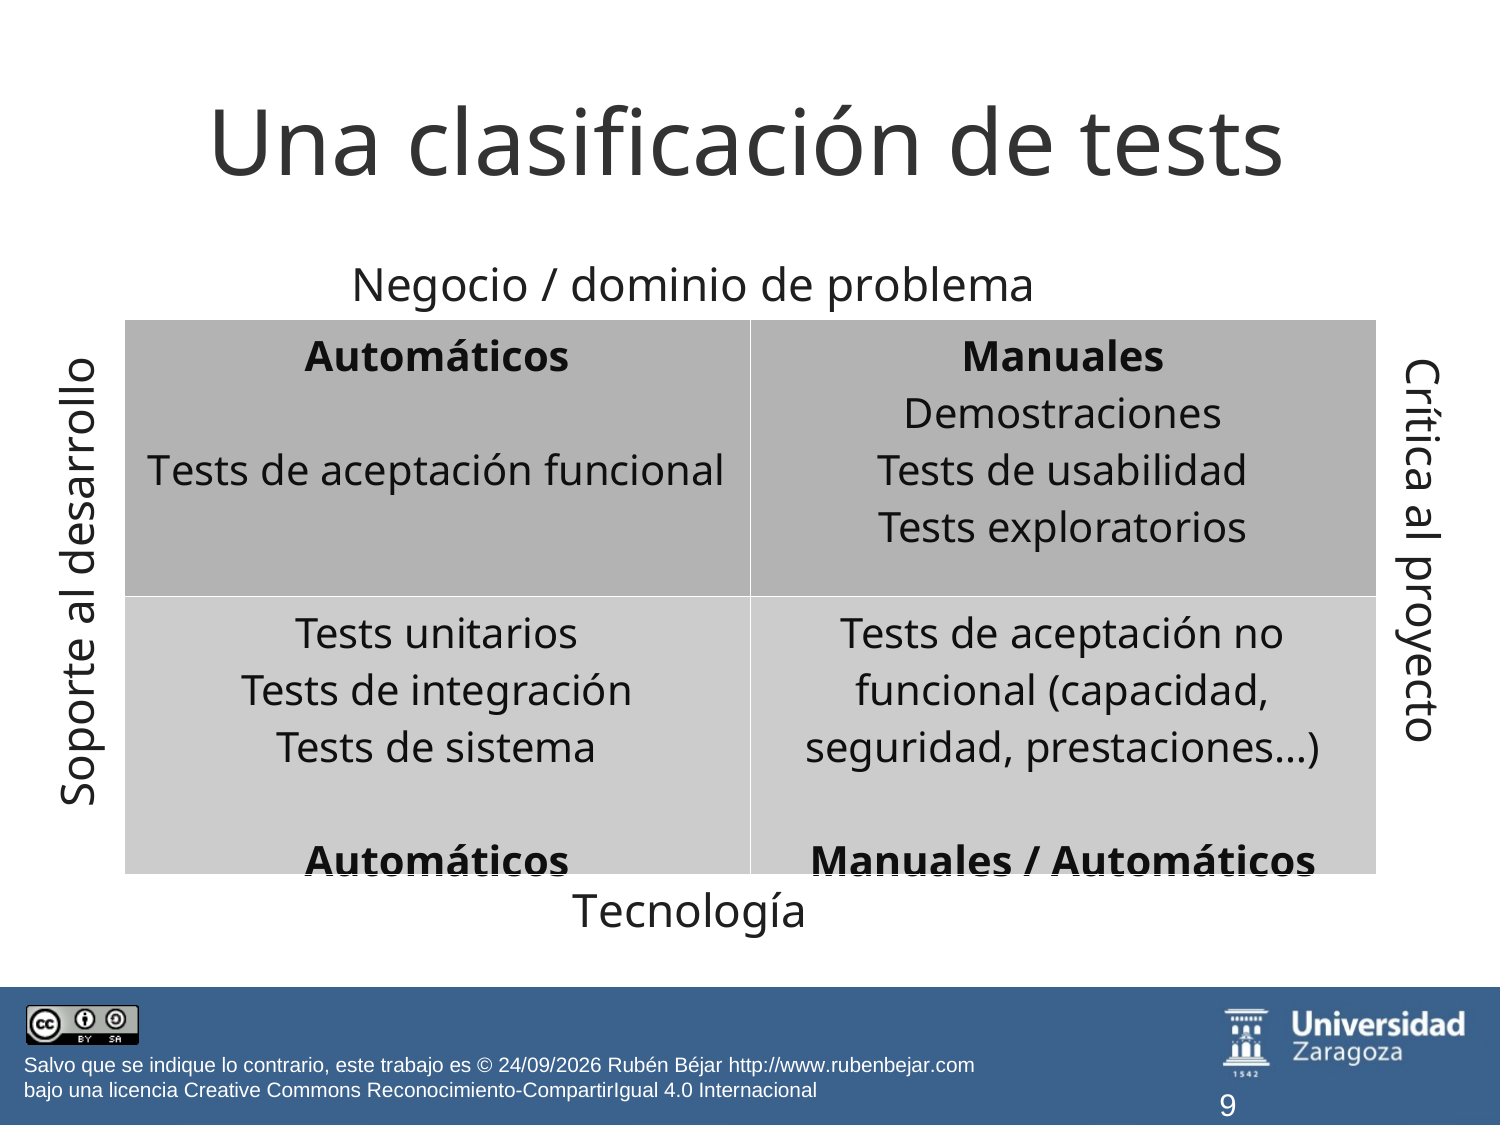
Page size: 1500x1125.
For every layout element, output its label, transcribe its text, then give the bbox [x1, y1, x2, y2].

table_cell Tests unitarios Tests de integración Tests de sistema Automáticos [125, 597, 750, 874]
table_header Automáticos Tests de aceptación funcional [166, 320, 750, 596]
text_box Crítica al proyecto [1334, 342, 1460, 863]
table_cell Tests de aceptación no funcional (capacidad, seguridad, prestaciones…) Manuales / Automáticos [751, 597, 1376, 874]
text_box Negocio / dominio de problema [336, 248, 1164, 373]
text_box Soporte al desarrollo [40, 302, 166, 823]
title Una clasificación de tests [74, 20, 1420, 257]
picture [0, 987, 1500, 1125]
table_header Manuales Demostraciones Tests de usabilidad Tests exploratorios [751, 320, 1376, 596]
text_box Tecnología [558, 874, 942, 945]
